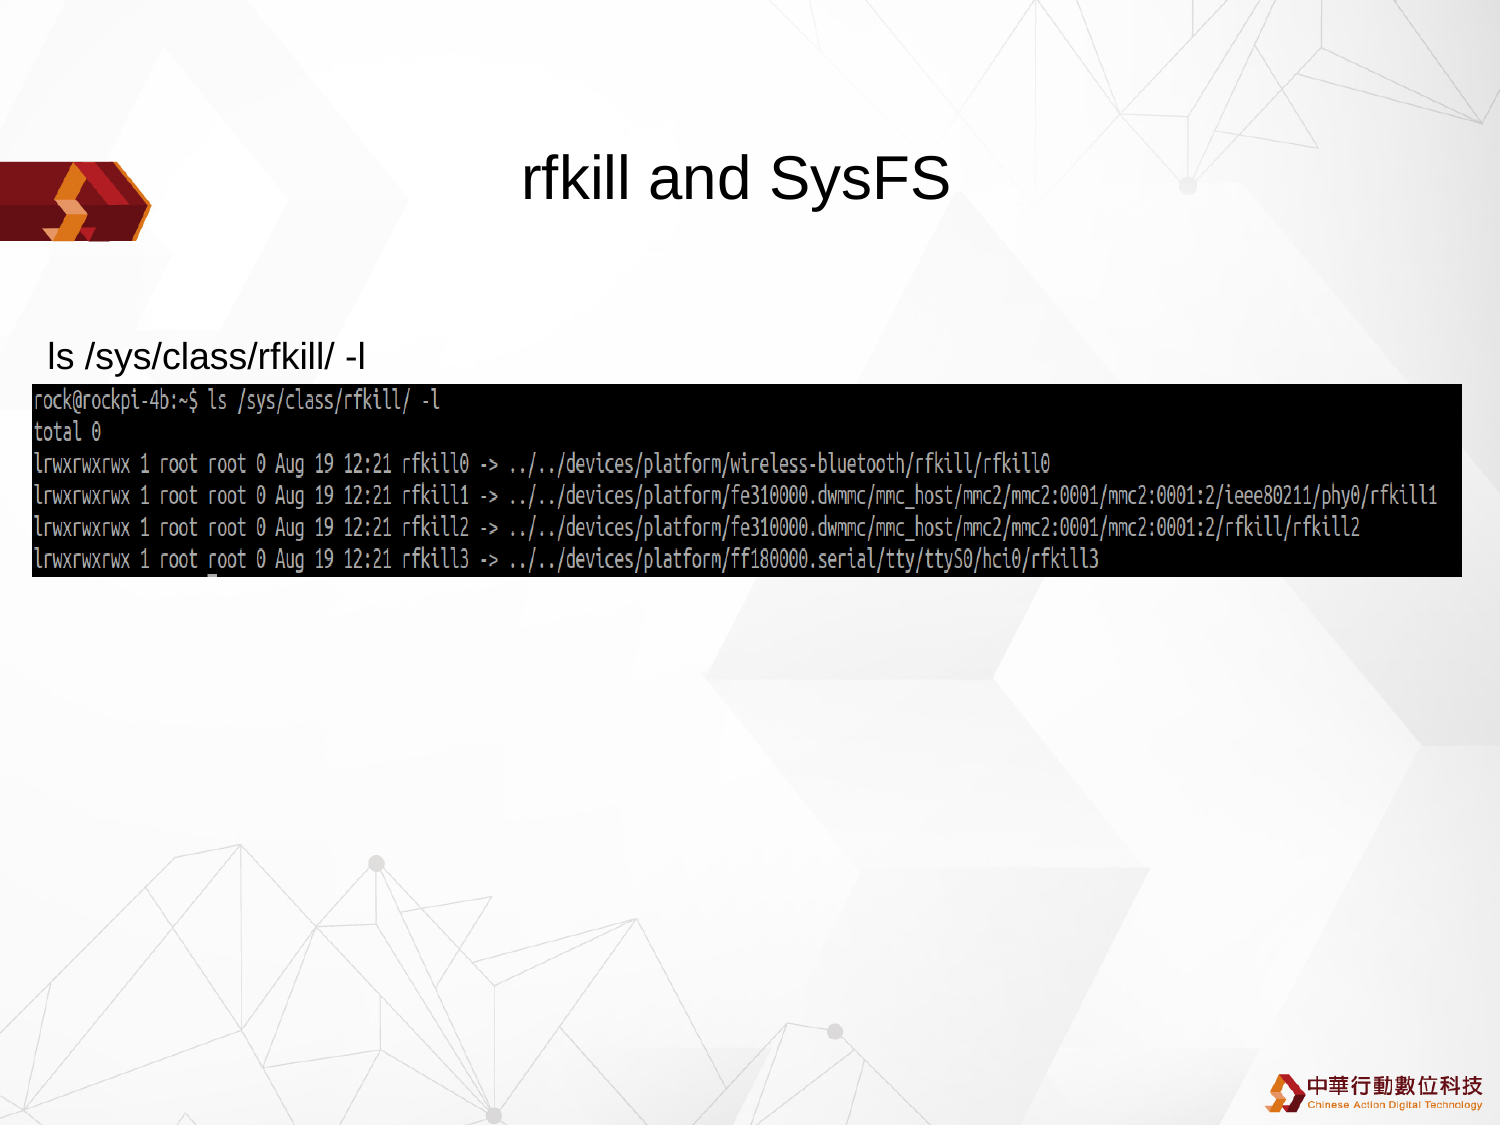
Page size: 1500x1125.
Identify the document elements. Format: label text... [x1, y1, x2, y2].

title rfkill and SysFS [107, 101, 1367, 255]
text_box ls /sys/class/rfkill/ -l [32, 324, 382, 385]
picture [0, 0, 1500, 1125]
